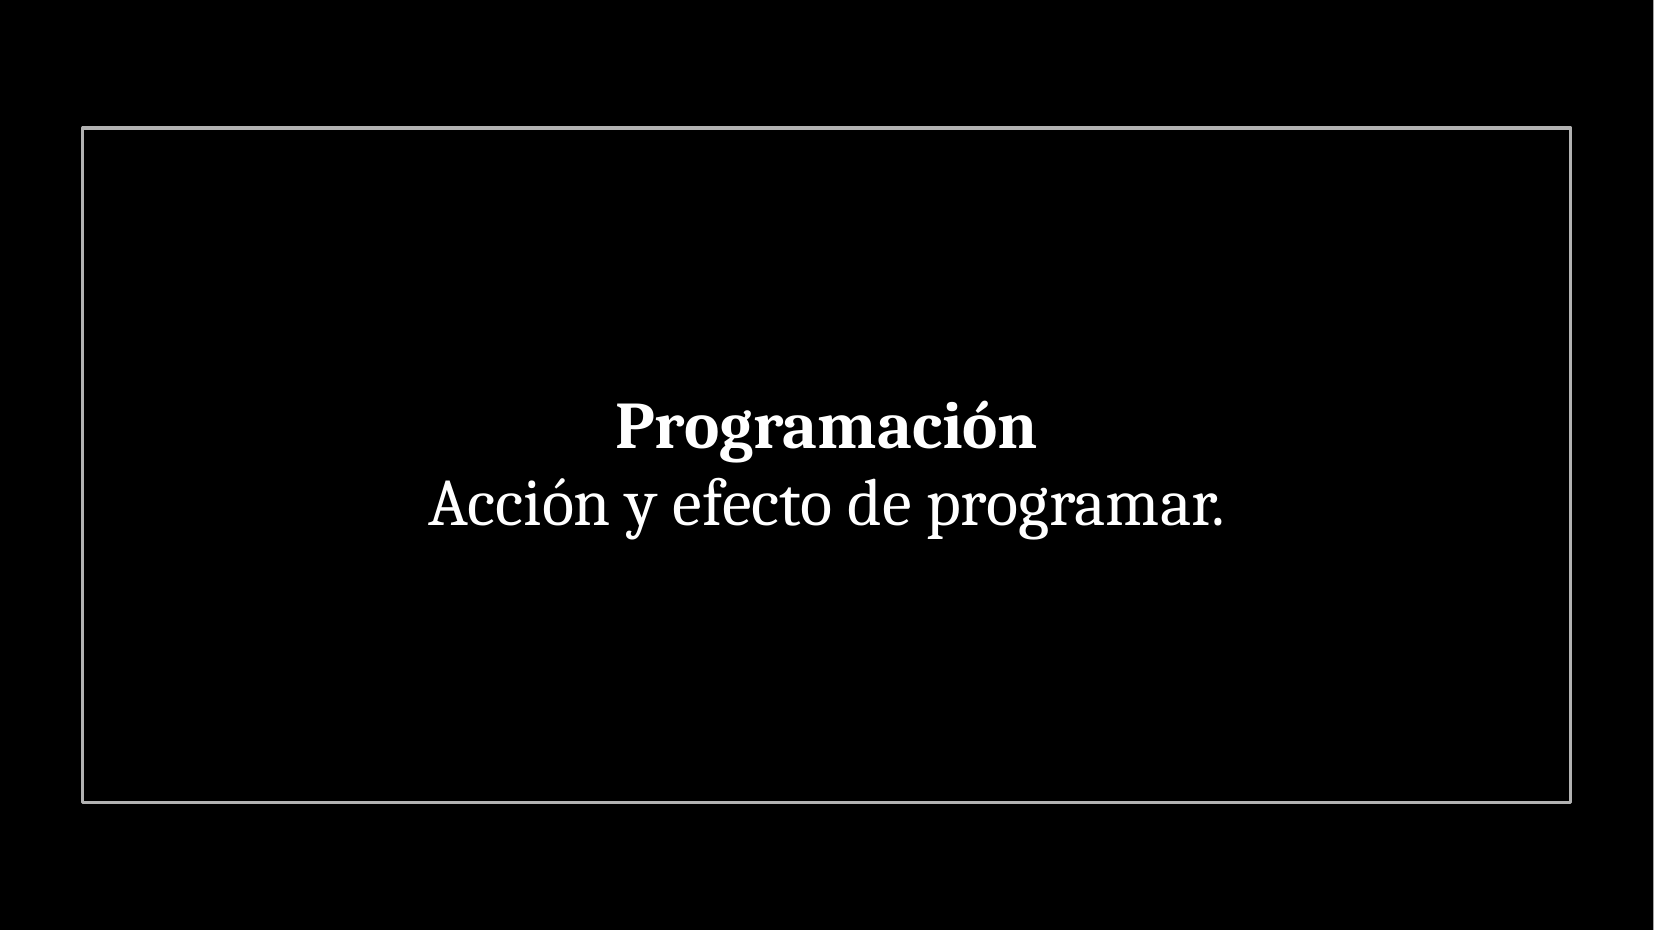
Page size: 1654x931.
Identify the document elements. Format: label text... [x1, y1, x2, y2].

subtitle Programación Acción y efecto de programar. [82, 128, 1571, 803]
